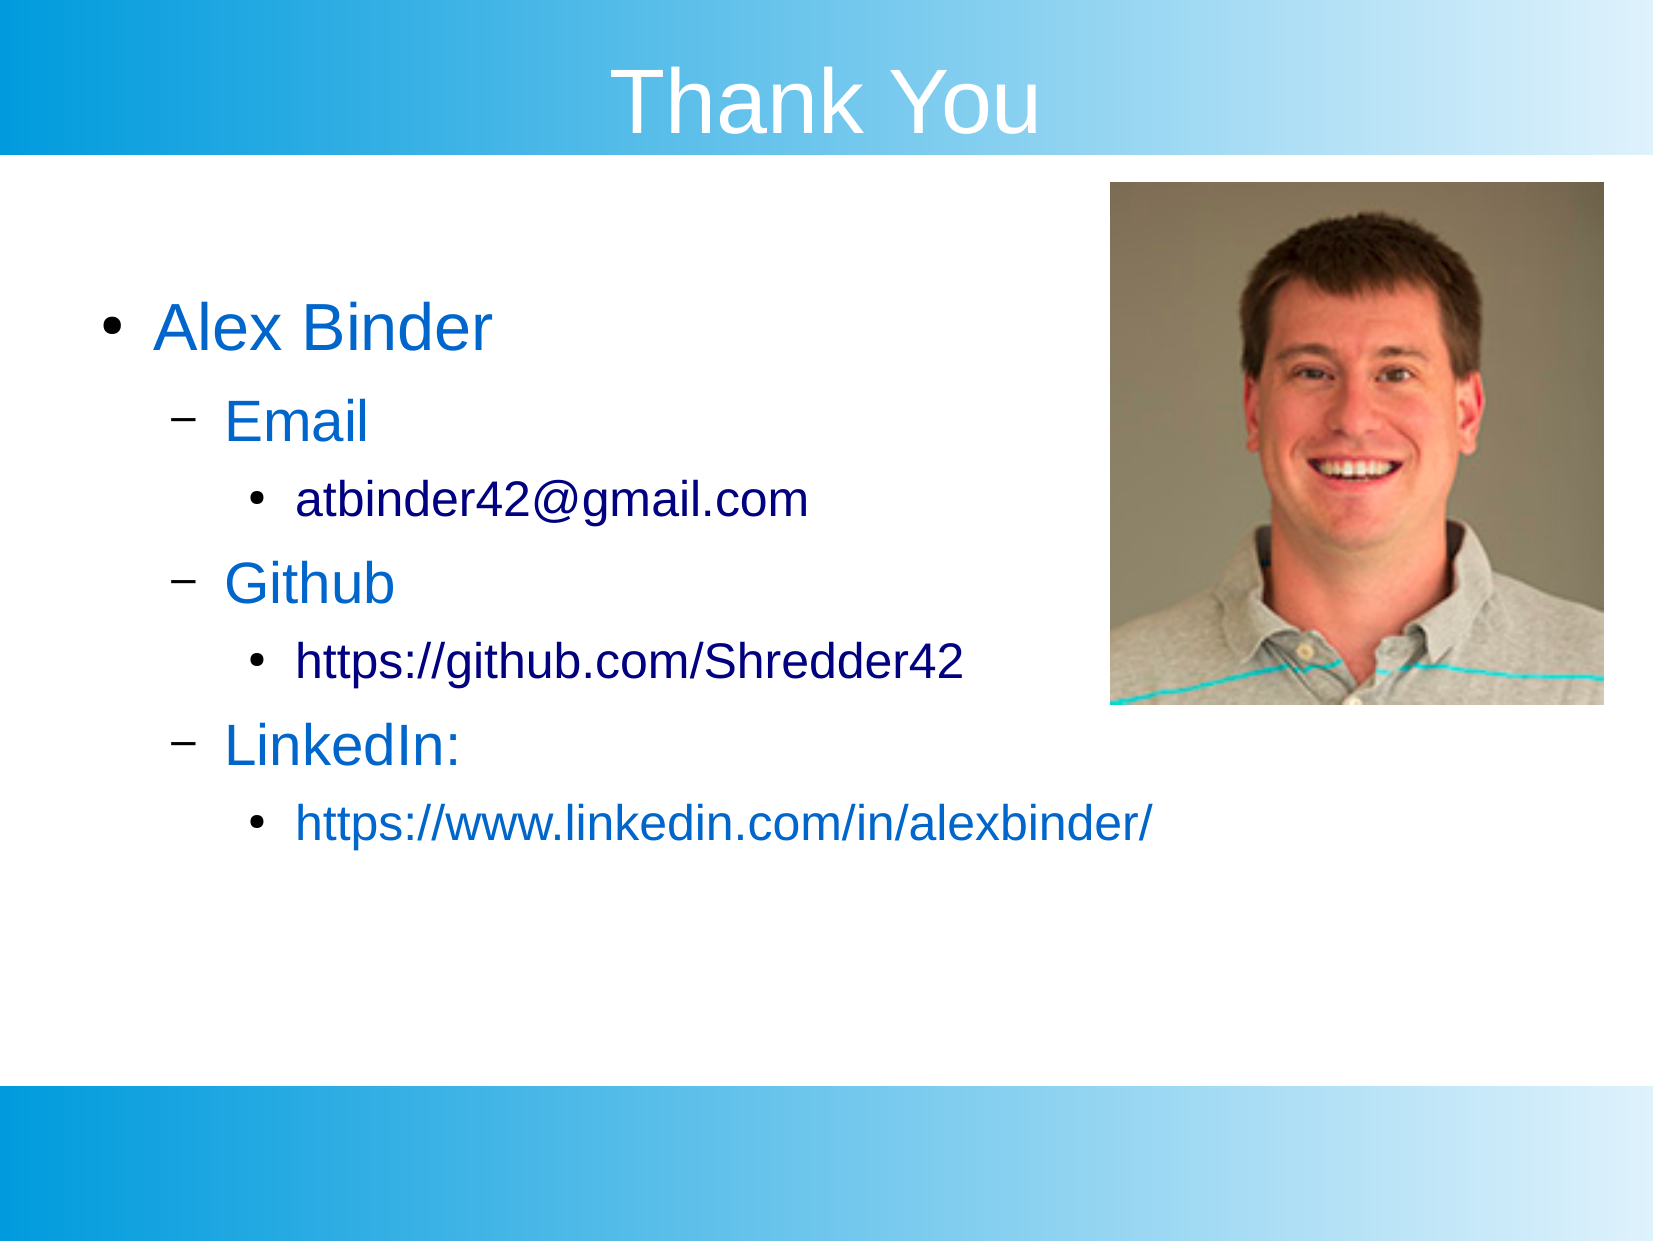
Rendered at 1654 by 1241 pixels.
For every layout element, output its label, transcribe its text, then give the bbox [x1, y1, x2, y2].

list Alex Binder Email atbinder42@gmail.com Github https://github.com/Shredder42 LinkedIn: https://www.linkedin.com/in/alexbinder/ [82, 290, 1571, 1010]
picture [1110, 182, 1604, 706]
title Thank You [82, 49, 1571, 155]
